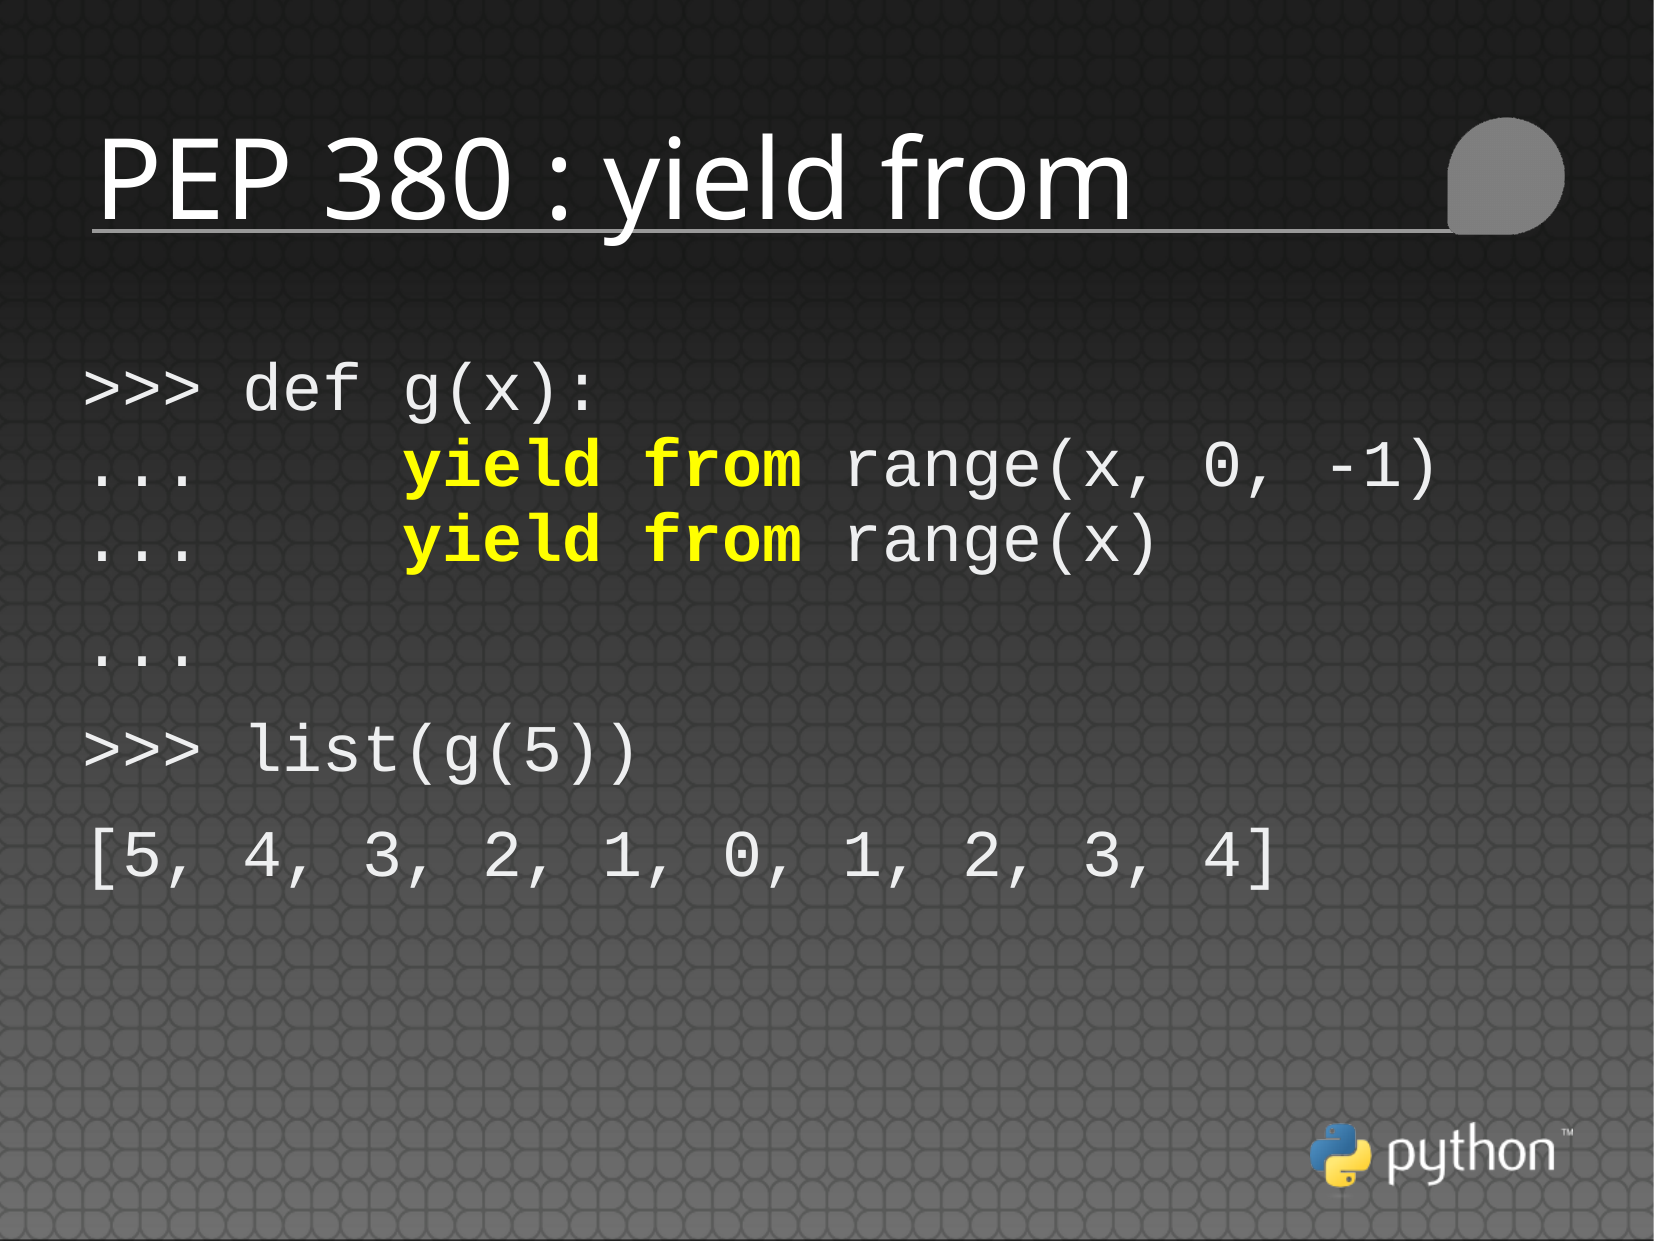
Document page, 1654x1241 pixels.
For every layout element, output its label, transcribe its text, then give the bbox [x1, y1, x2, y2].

list >>> def g(x): ... yield from range(x, 0, -1) ... yield from range(x) ... >>> list(g(5)) [5, 4, 3, 2, 1, 0, 1, 2, 3, 4] [82, 354, 1571, 1094]
picture [0, 0, 1654, 1241]
title PEP 380 : yield from [94, 100, 1426, 251]
